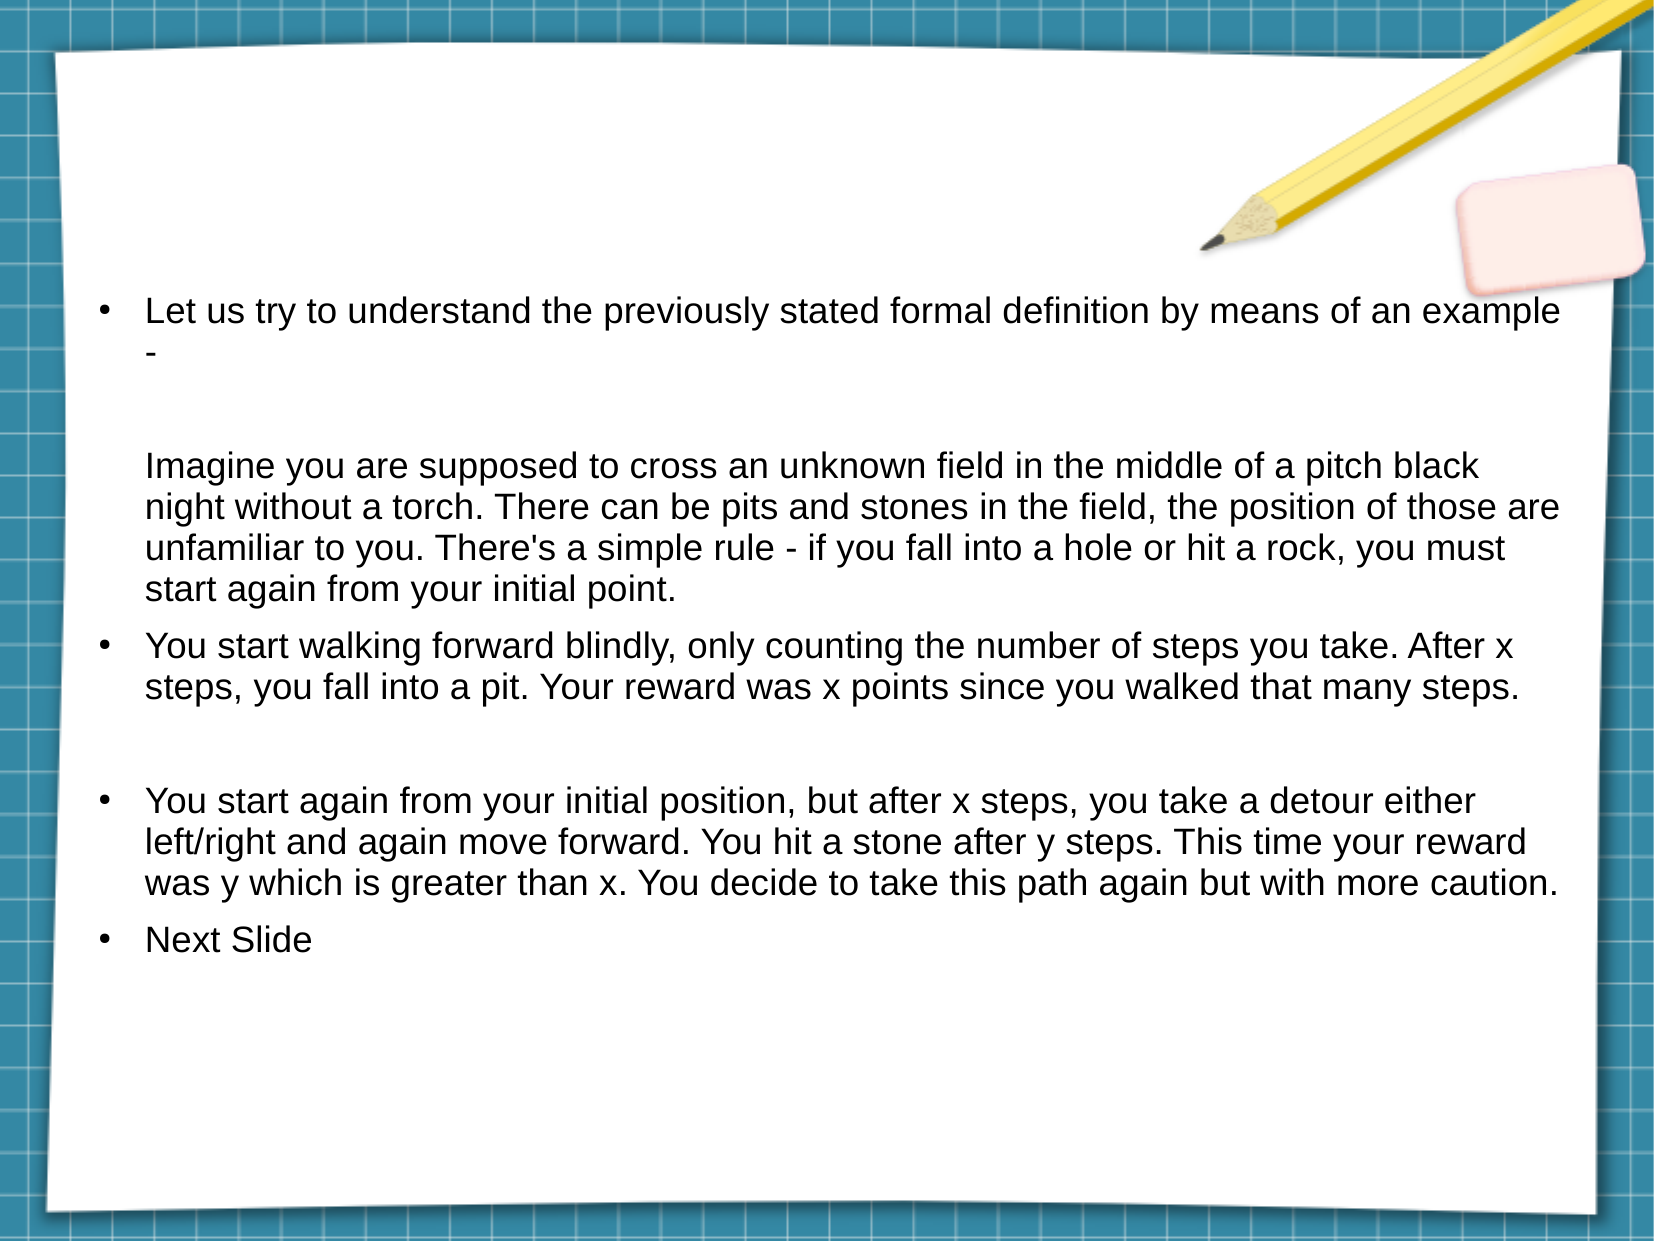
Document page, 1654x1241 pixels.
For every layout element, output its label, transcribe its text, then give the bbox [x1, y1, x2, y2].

list Let us try to understand the previously stated formal definition by means of an example - Imagine you are supposed to cross an unknown field in the middle of a pitch black night without a torch. There can be pits and stones in the field, the position of those are unfamiliar to you. There's a simple rule - if you fall into a hole or hit a rock, you must start again from your initial point. You start walking forward blindly, only counting the number of steps you take. After x steps, you fall into a pit. Your reward was x points since you walked that many steps. You start again from your initial position, but after x steps, you take a detour either left/right and again move forward. You hit a stone after y steps. This time your reward was y which is greater than x. You decide to take this path again but with more caution. Next Slide [82, 290, 1571, 1010]
picture [0, 0, 1654, 1241]
